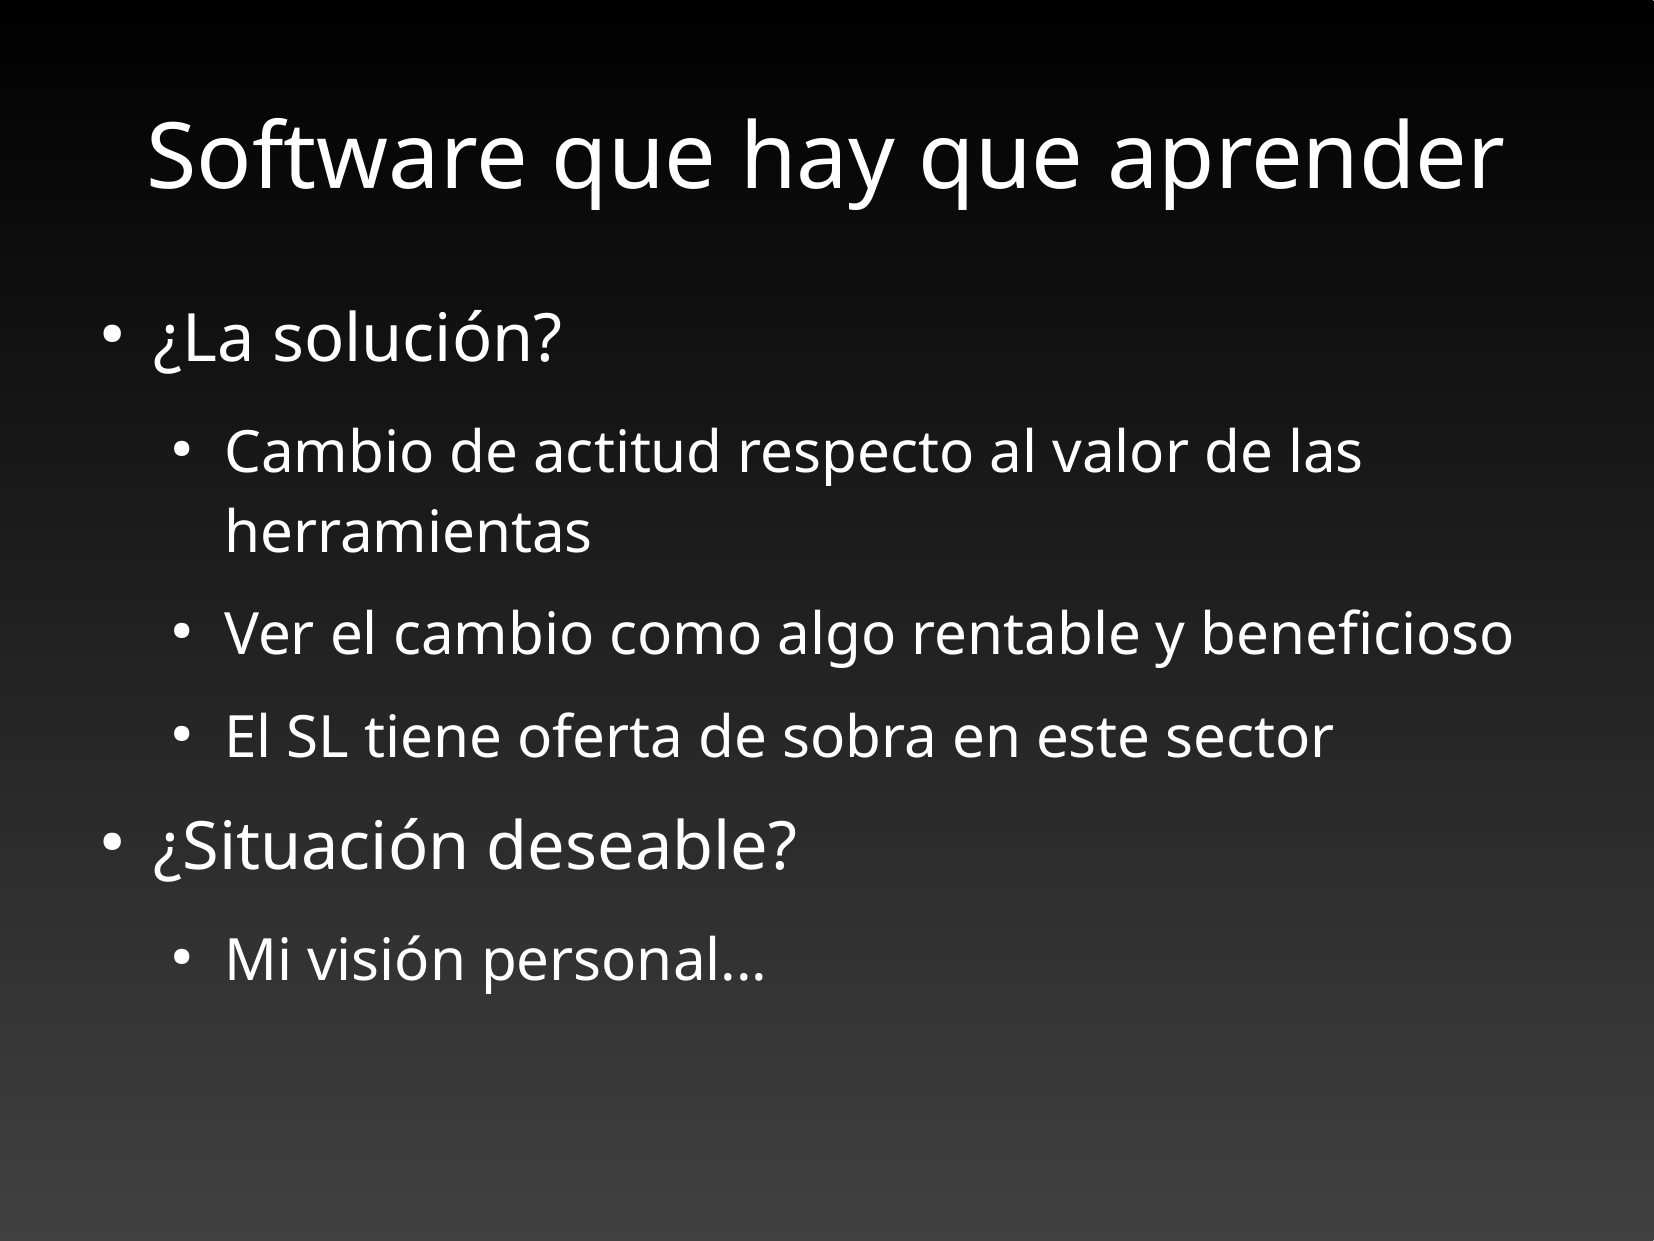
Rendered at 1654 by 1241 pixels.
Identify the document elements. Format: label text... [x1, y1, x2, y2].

title Software que hay que aprender [82, 56, 1571, 250]
list ¿La solución? Cambio de actitud respecto al valor de las herramientas Ver el cambio como algo rentable y beneficioso El SL tiene oferta de sobra en este sector ¿Situación deseable? Mi visión personal... [82, 290, 1571, 1109]
